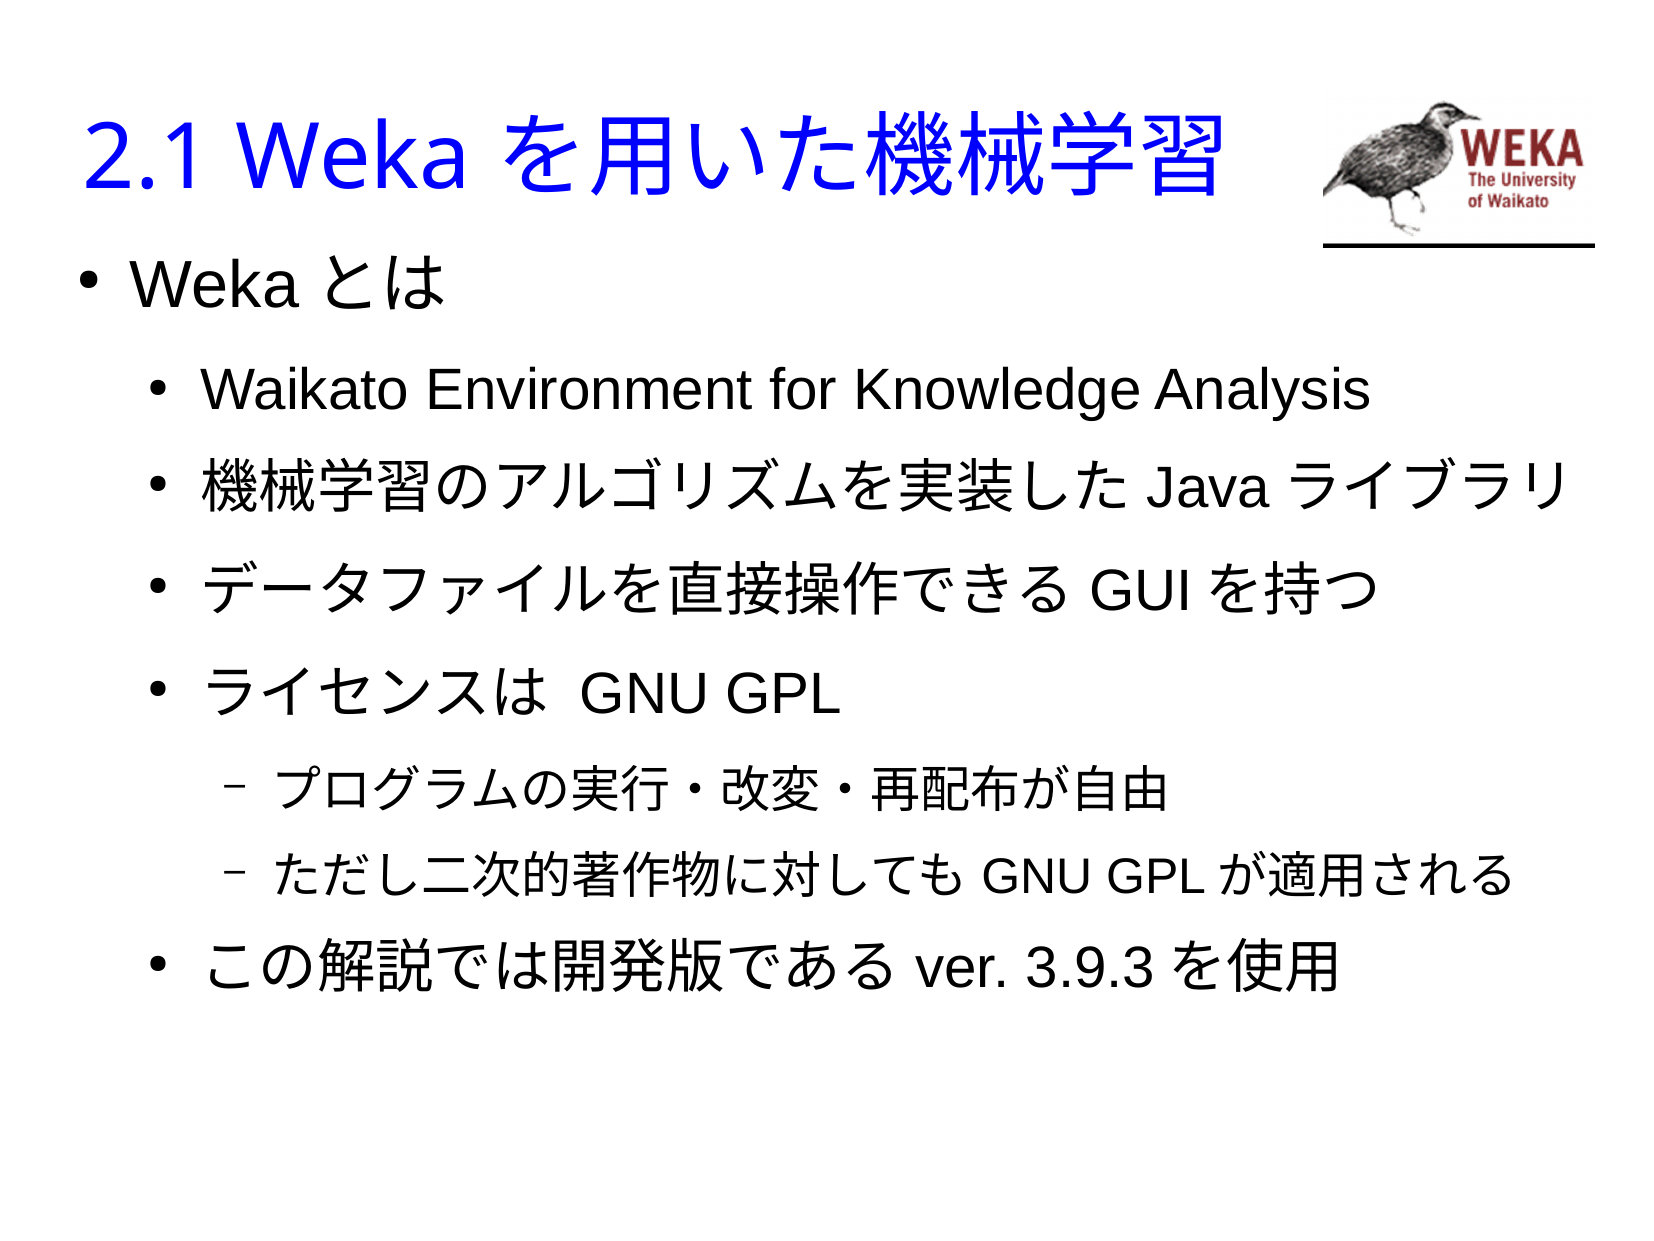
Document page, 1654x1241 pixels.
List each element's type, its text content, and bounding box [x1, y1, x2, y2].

title 2.1 Wekaを用いた機械学習 [82, 49, 1571, 236]
list Wekaとは Waikato Environment for Knowledge Analysis 機械学習のアルゴリズムを実装したJavaライブラリ データファイルを直接操作できるGUIを持つ ライセンスは GNU GPL プログラムの実行・改変・再配布が自由 ただし二次的著作物に対してもGNU GPLが適用される この解説では開発版であるver. 3.9.3を使用 [59, 236, 1595, 1152]
picture [1323, 88, 1595, 248]
